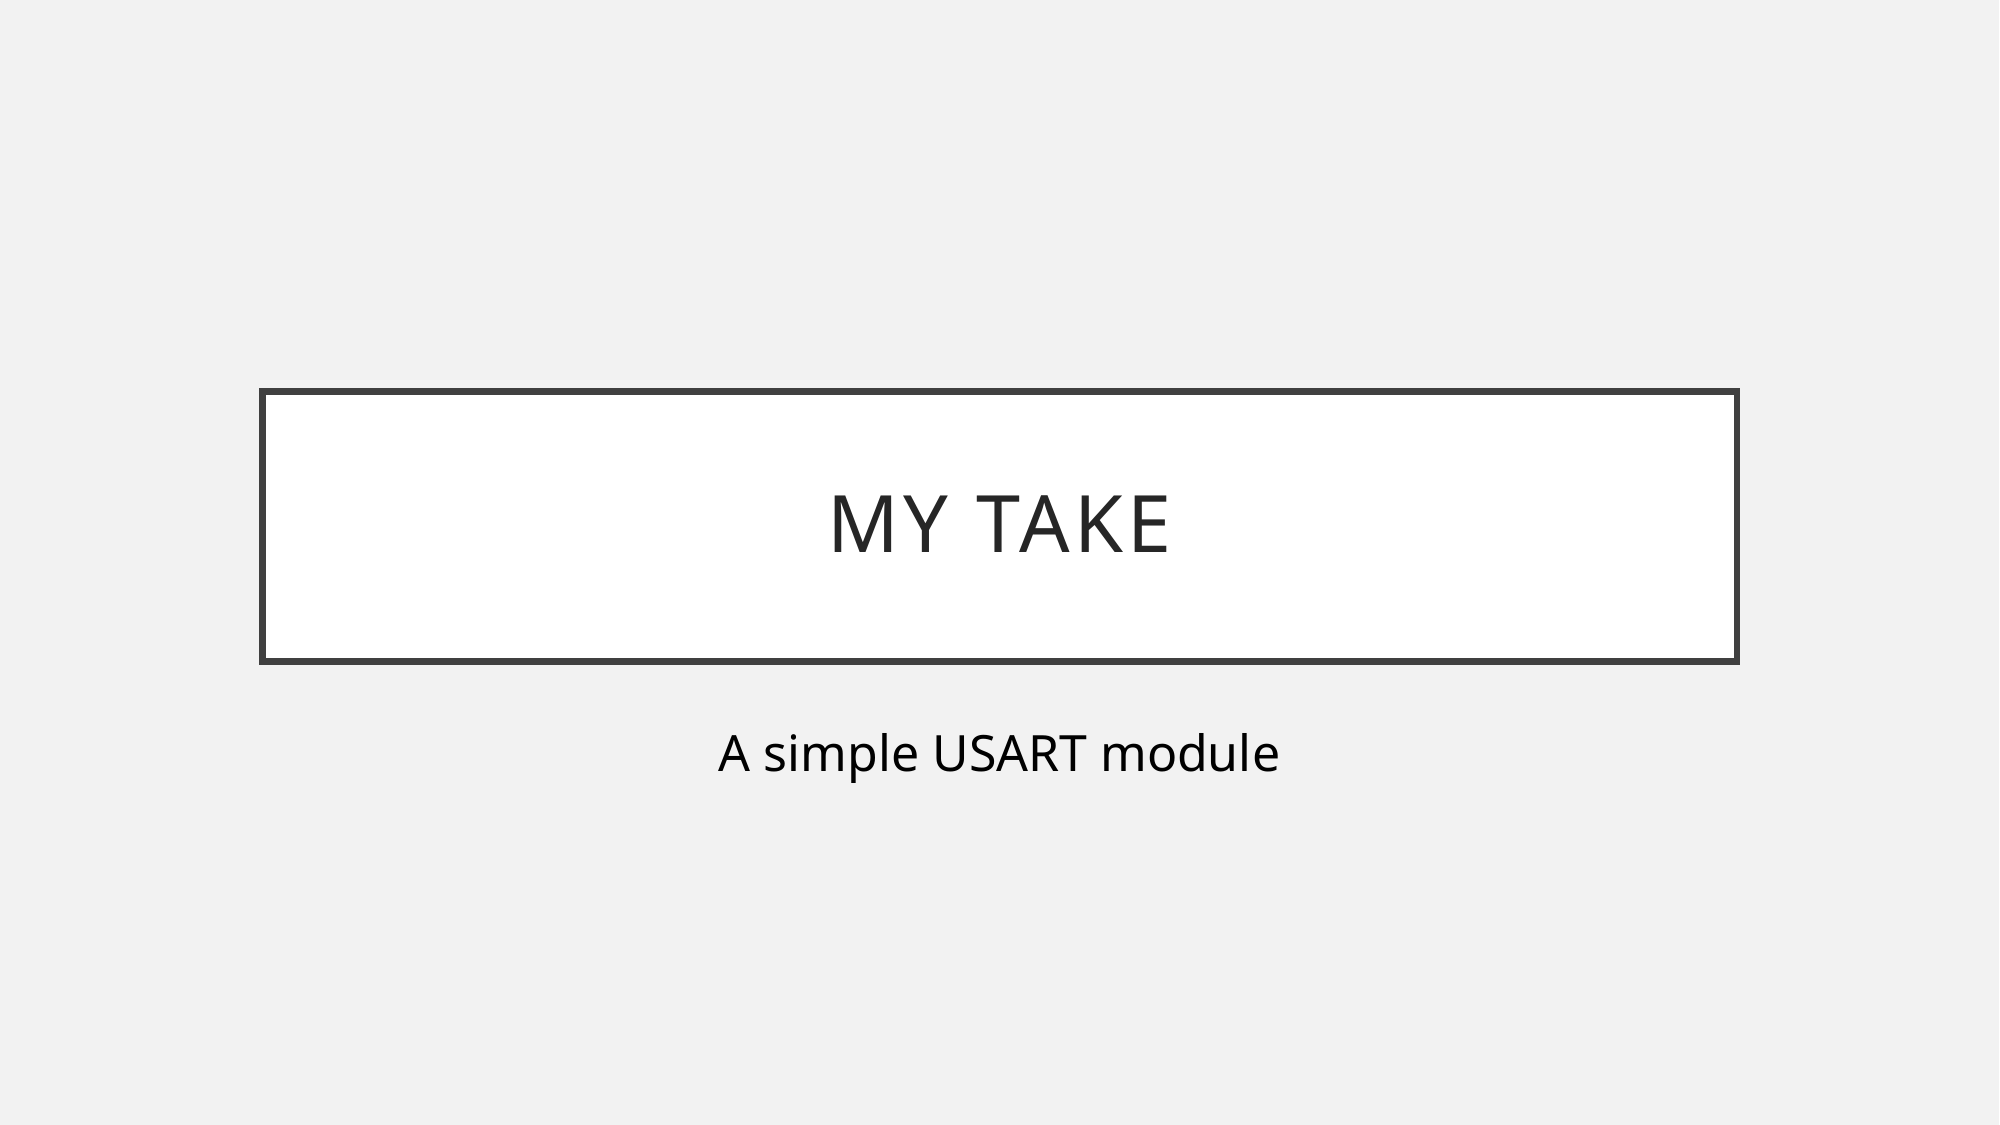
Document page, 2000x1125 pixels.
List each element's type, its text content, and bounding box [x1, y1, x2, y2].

title My take [262, 391, 1737, 662]
list A simple USART module [442, 713, 1558, 984]
